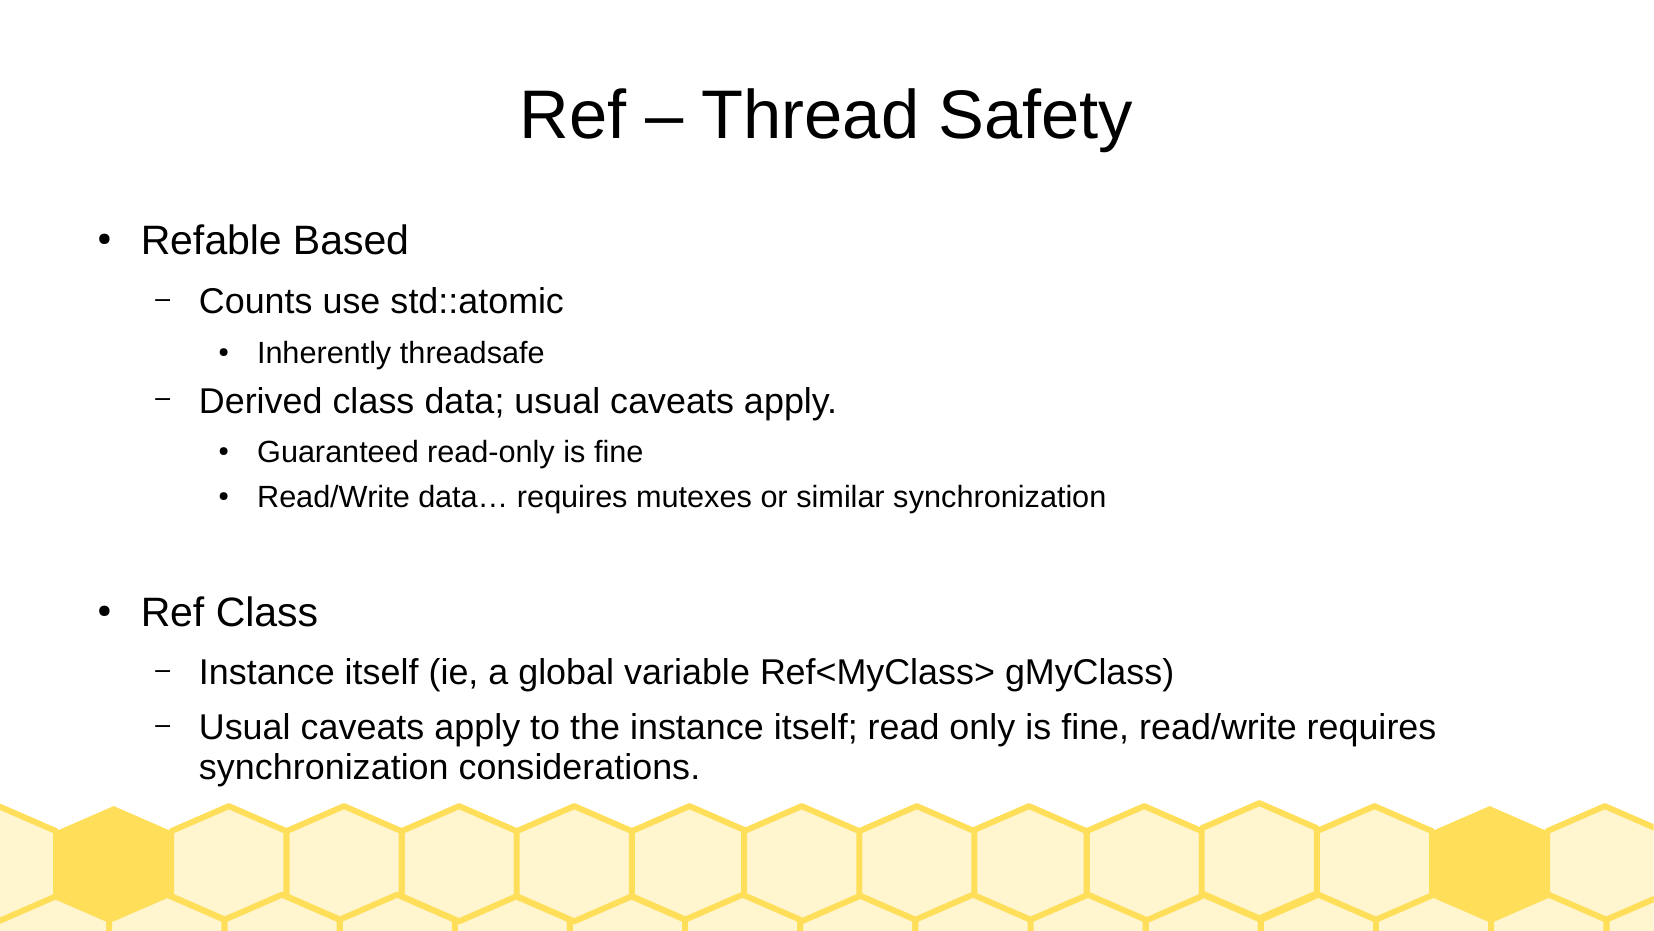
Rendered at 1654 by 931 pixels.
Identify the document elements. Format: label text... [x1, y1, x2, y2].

list Refable Based Counts use std::atomic Inherently threadsafe Derived class data; usual caveats apply. Guaranteed read-only is fine Read/Write data… requires mutexes or similar synchronization Ref Class Instance itself (ie, a global variable Ref<MyClass> gMyClass) Usual caveats apply to the instance itself; read only is fine, read/write requires synchronization considerations. [82, 217, 1576, 788]
title Ref – Thread Safety [82, 37, 1571, 193]
